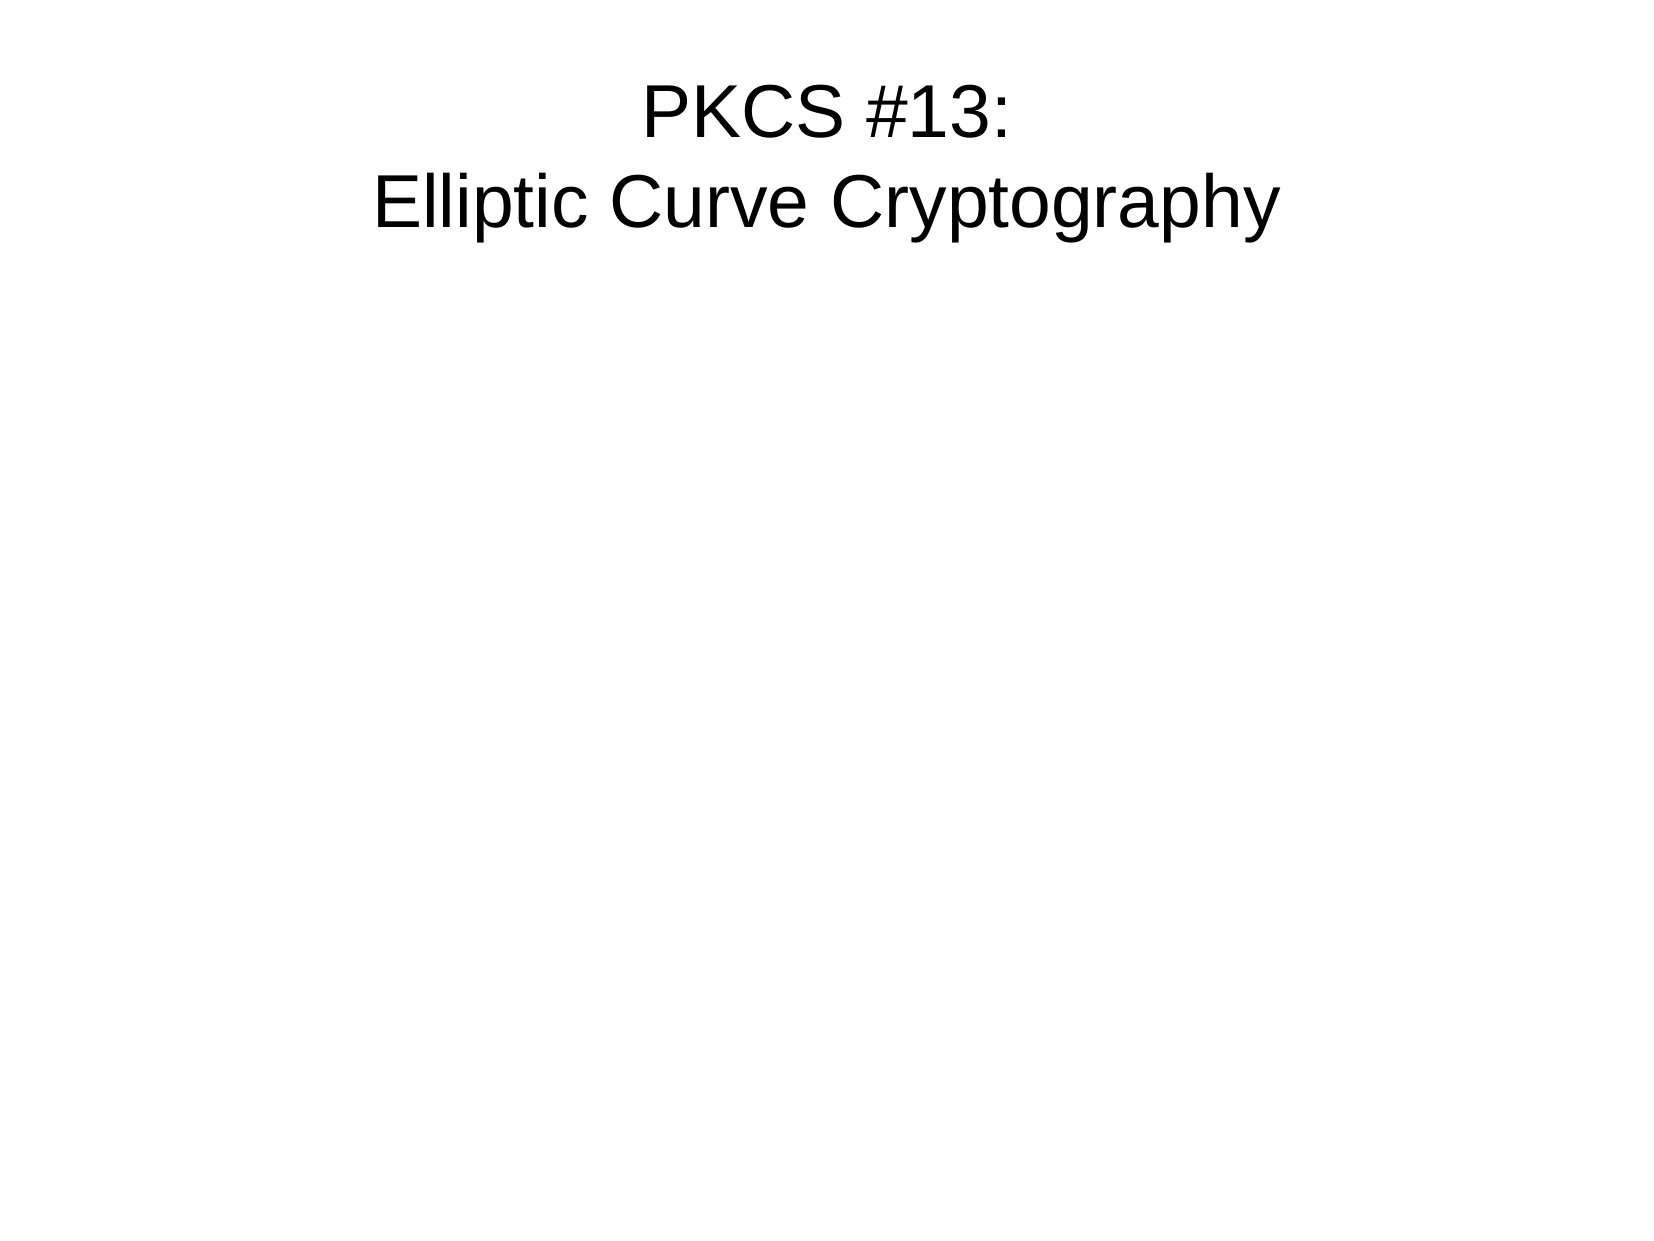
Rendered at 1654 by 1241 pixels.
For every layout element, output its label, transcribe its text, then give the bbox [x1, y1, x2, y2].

title PKCS #13: Elliptic Curve Cryptography [82, 49, 1571, 257]
